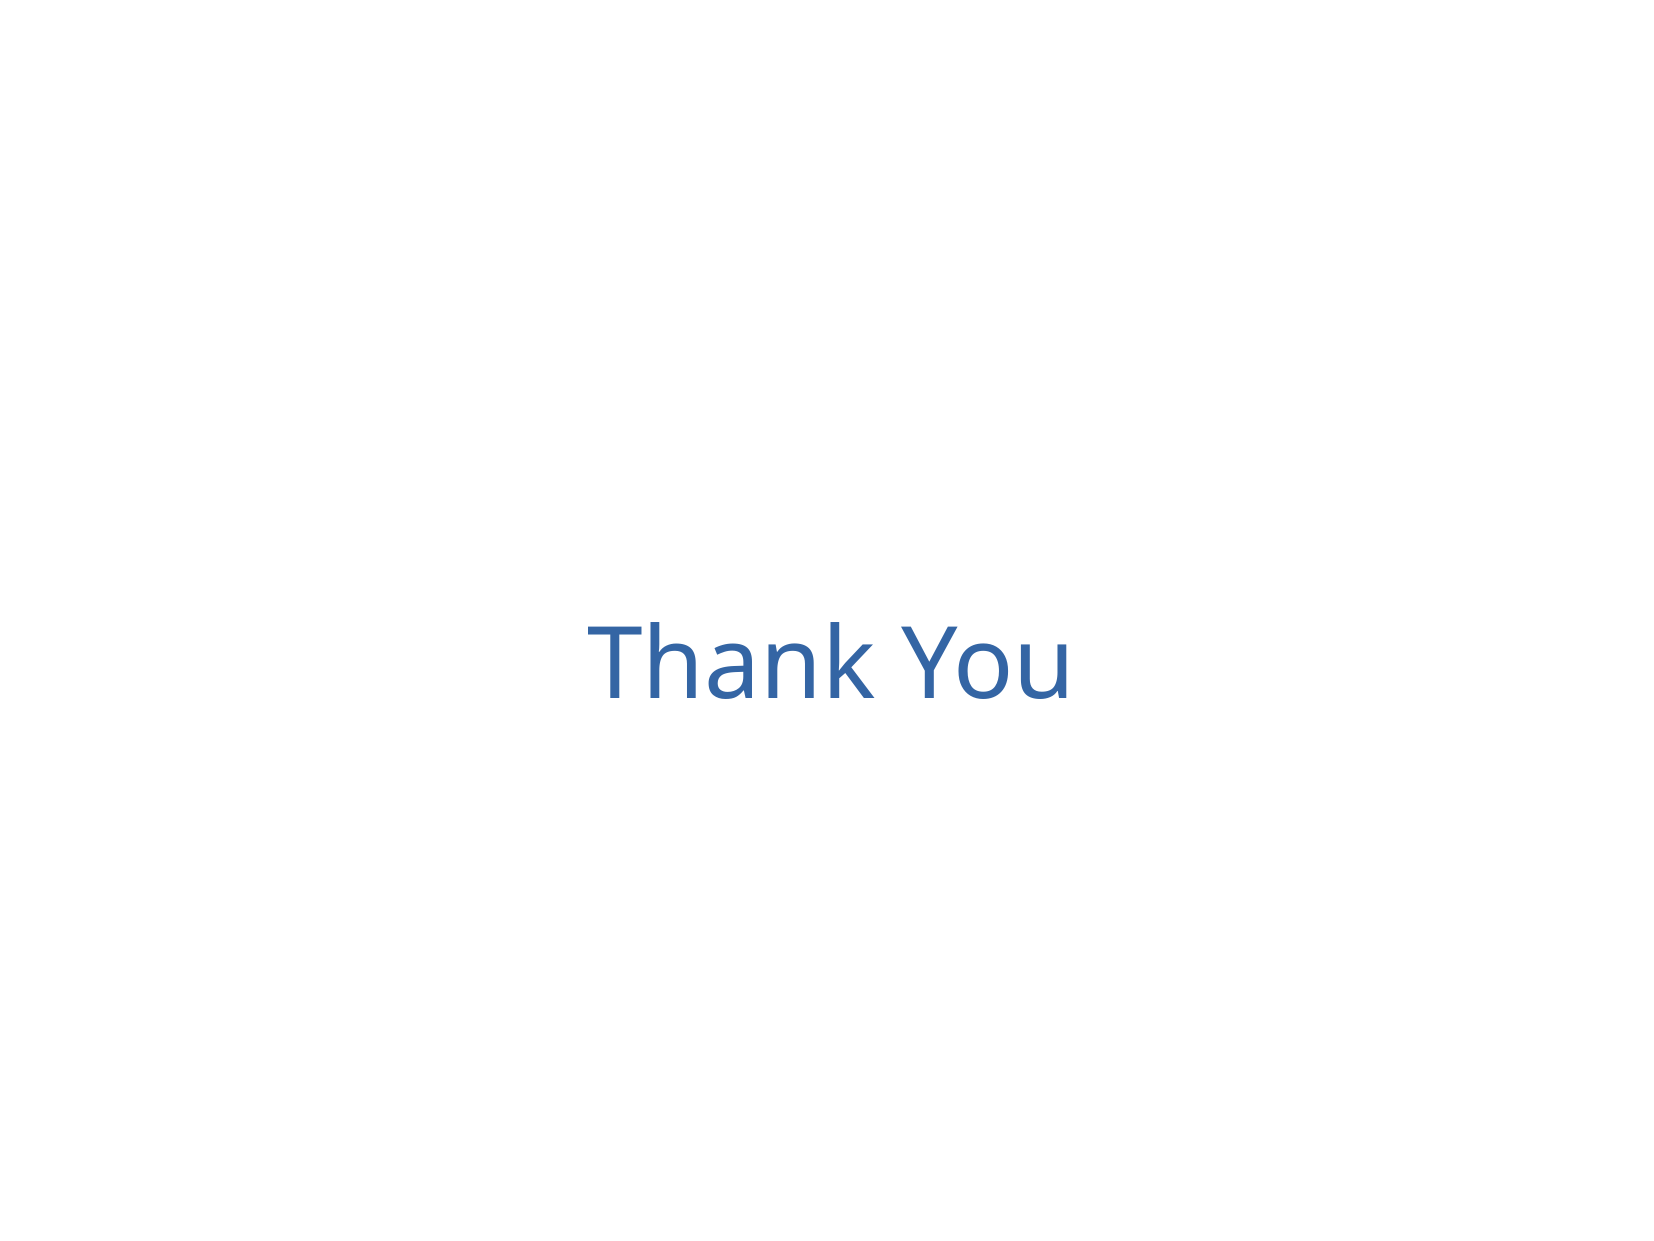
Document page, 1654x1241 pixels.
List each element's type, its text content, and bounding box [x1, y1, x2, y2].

text_box Thank You [572, 584, 1084, 717]
